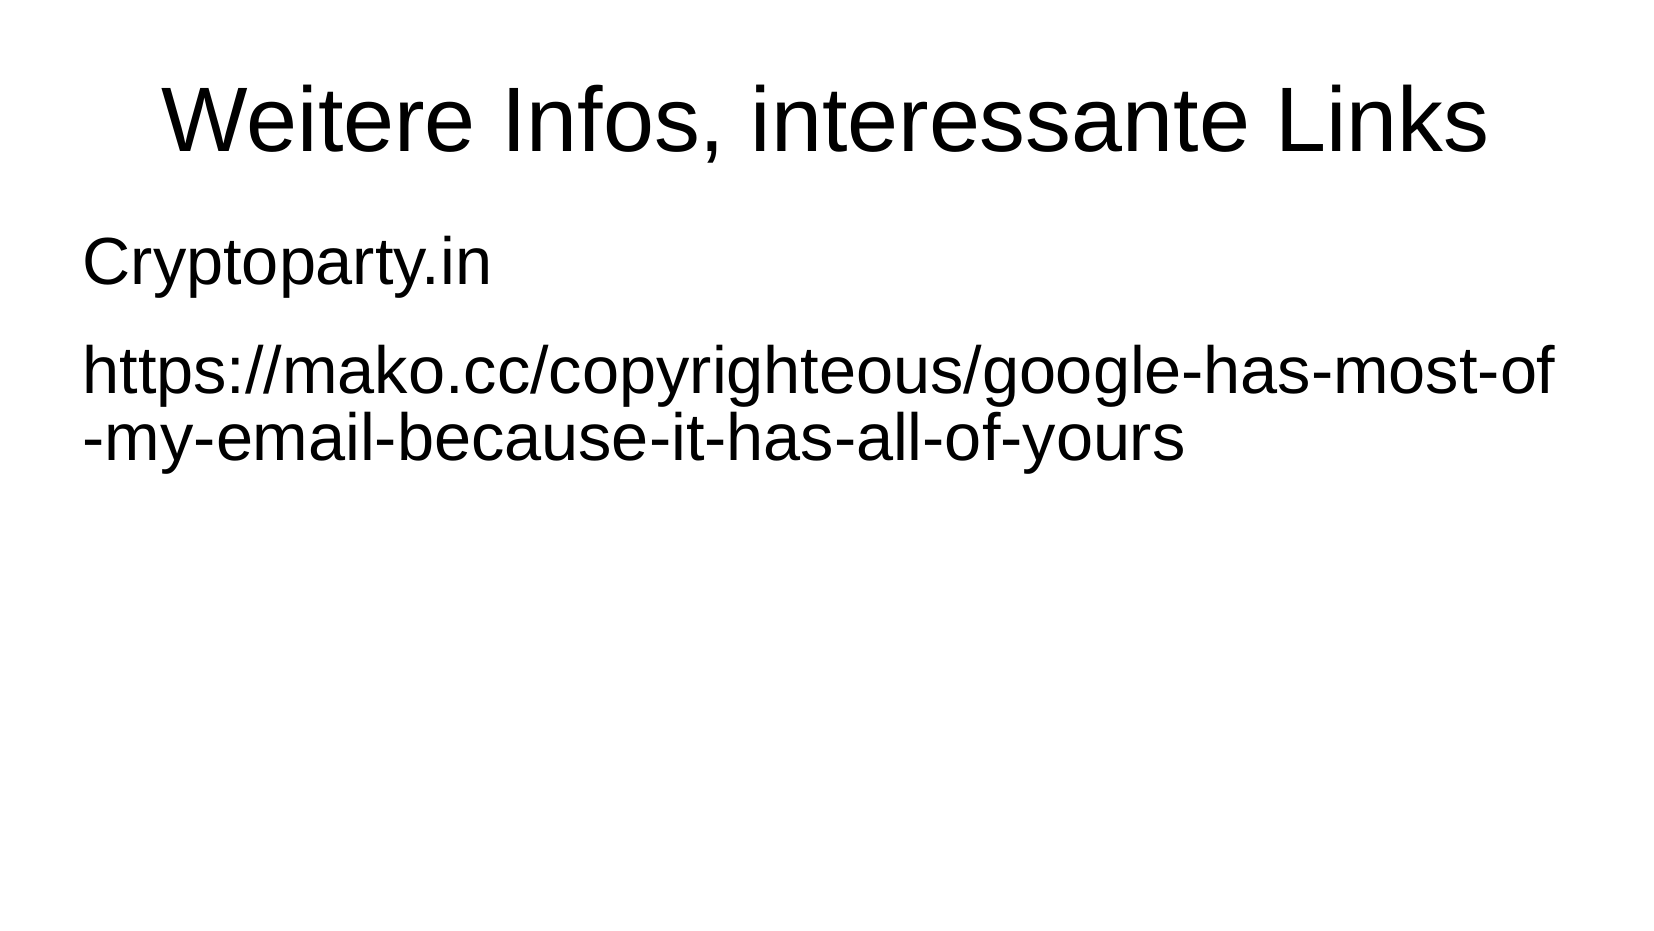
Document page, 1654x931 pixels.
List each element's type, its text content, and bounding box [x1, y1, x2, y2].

list Cryptoparty.in https://mako.cc/copyrighteous/google-has-most-of-my-email-because-it-has-all-of-yours [82, 217, 1571, 758]
title Weitere Infos, interessante Links [82, 37, 1571, 193]
